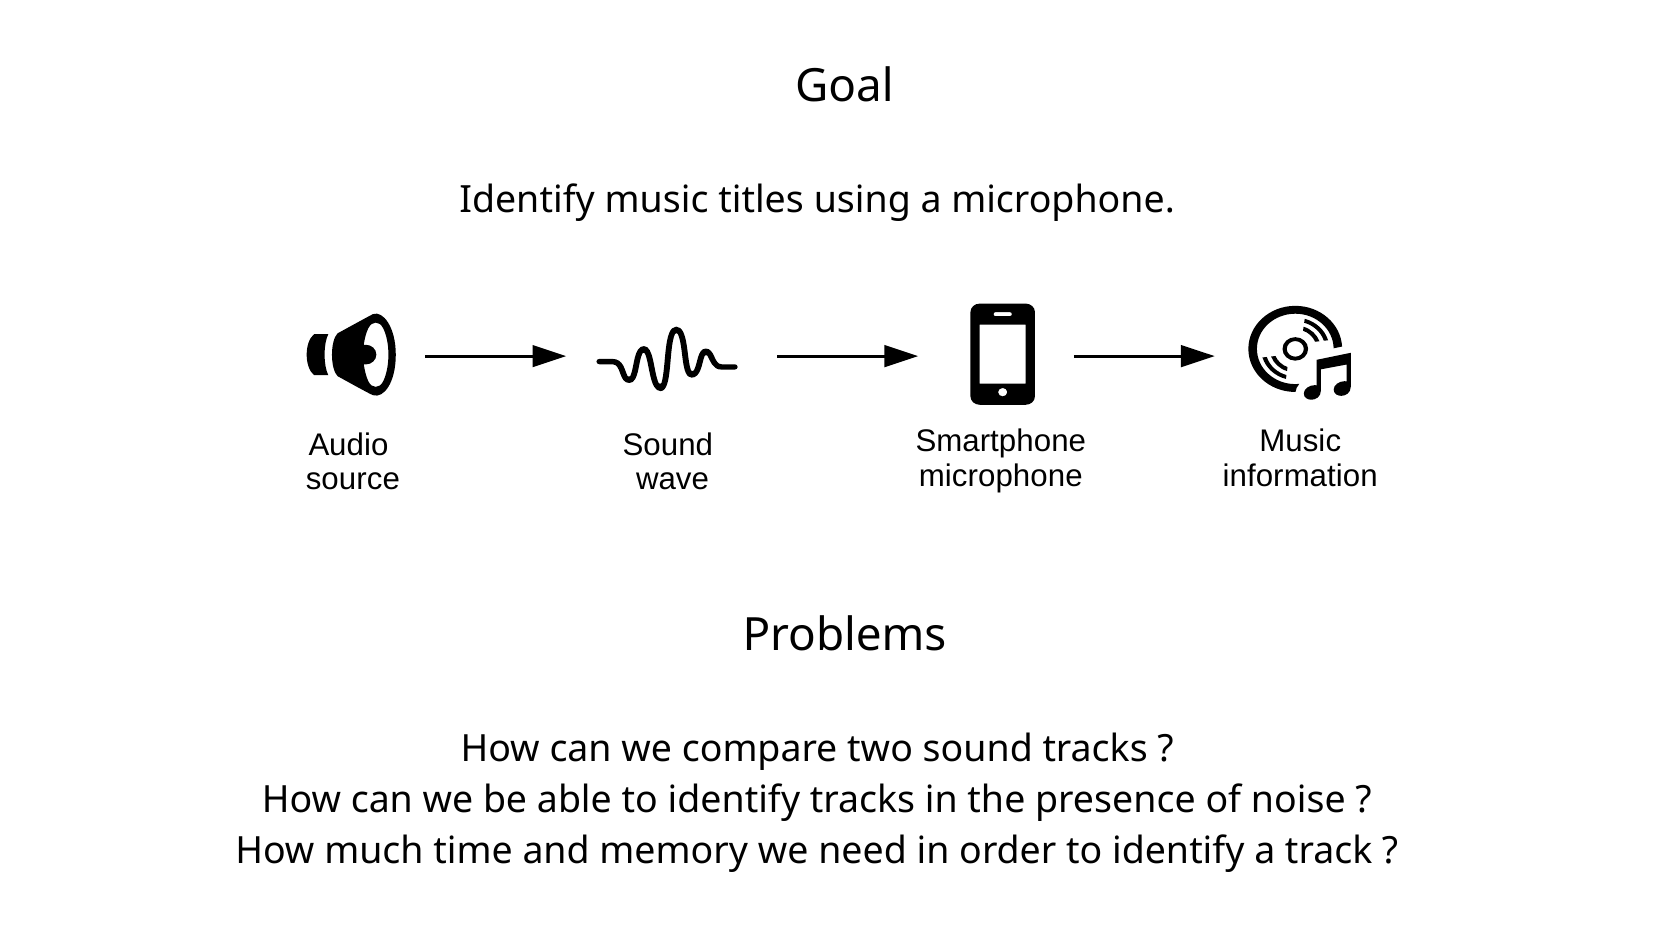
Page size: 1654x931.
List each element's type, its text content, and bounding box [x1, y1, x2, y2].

text_box Sound wave [570, 419, 775, 504]
text_box Audio source [250, 419, 456, 504]
picture [1248, 305, 1351, 400]
text_box How can we compare two sound tracks ? How can we be able to identify tracks in the presence of noise ? How much time and memory we need in order to identify a track ? [195, 714, 1441, 883]
picture [306, 313, 396, 396]
text_box Problems [376, 594, 1277, 672]
text_box Identify music titles using a microphone. [195, 165, 1441, 241]
text_box Music information [1198, 416, 1403, 501]
text_box Goal [376, 45, 1277, 123]
picture [596, 294, 738, 419]
text_box Smartphone microphone [898, 416, 1104, 501]
picture [945, 301, 1061, 407]
